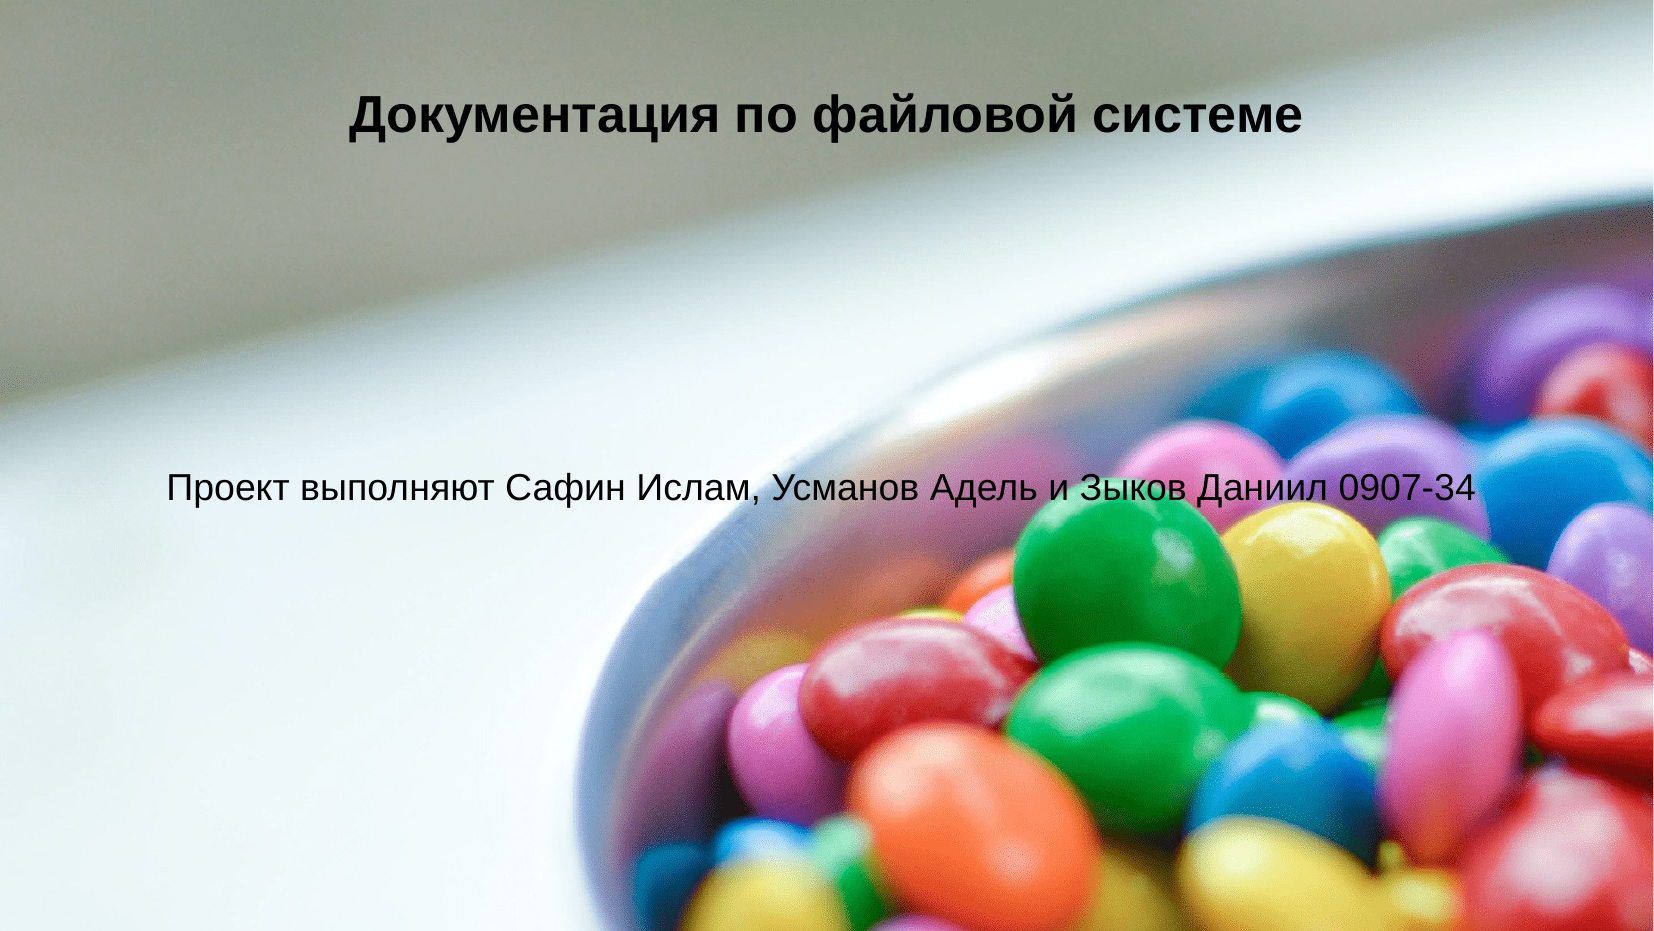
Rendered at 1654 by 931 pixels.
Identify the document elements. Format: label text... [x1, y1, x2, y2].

title Документация по файловой системе [82, 37, 1571, 193]
picture [0, 0, 1654, 931]
subtitle Проект выполняют Сафин Ислам, Усманов Адель и Зыков Даниил 0907-34 [82, 217, 1571, 758]
